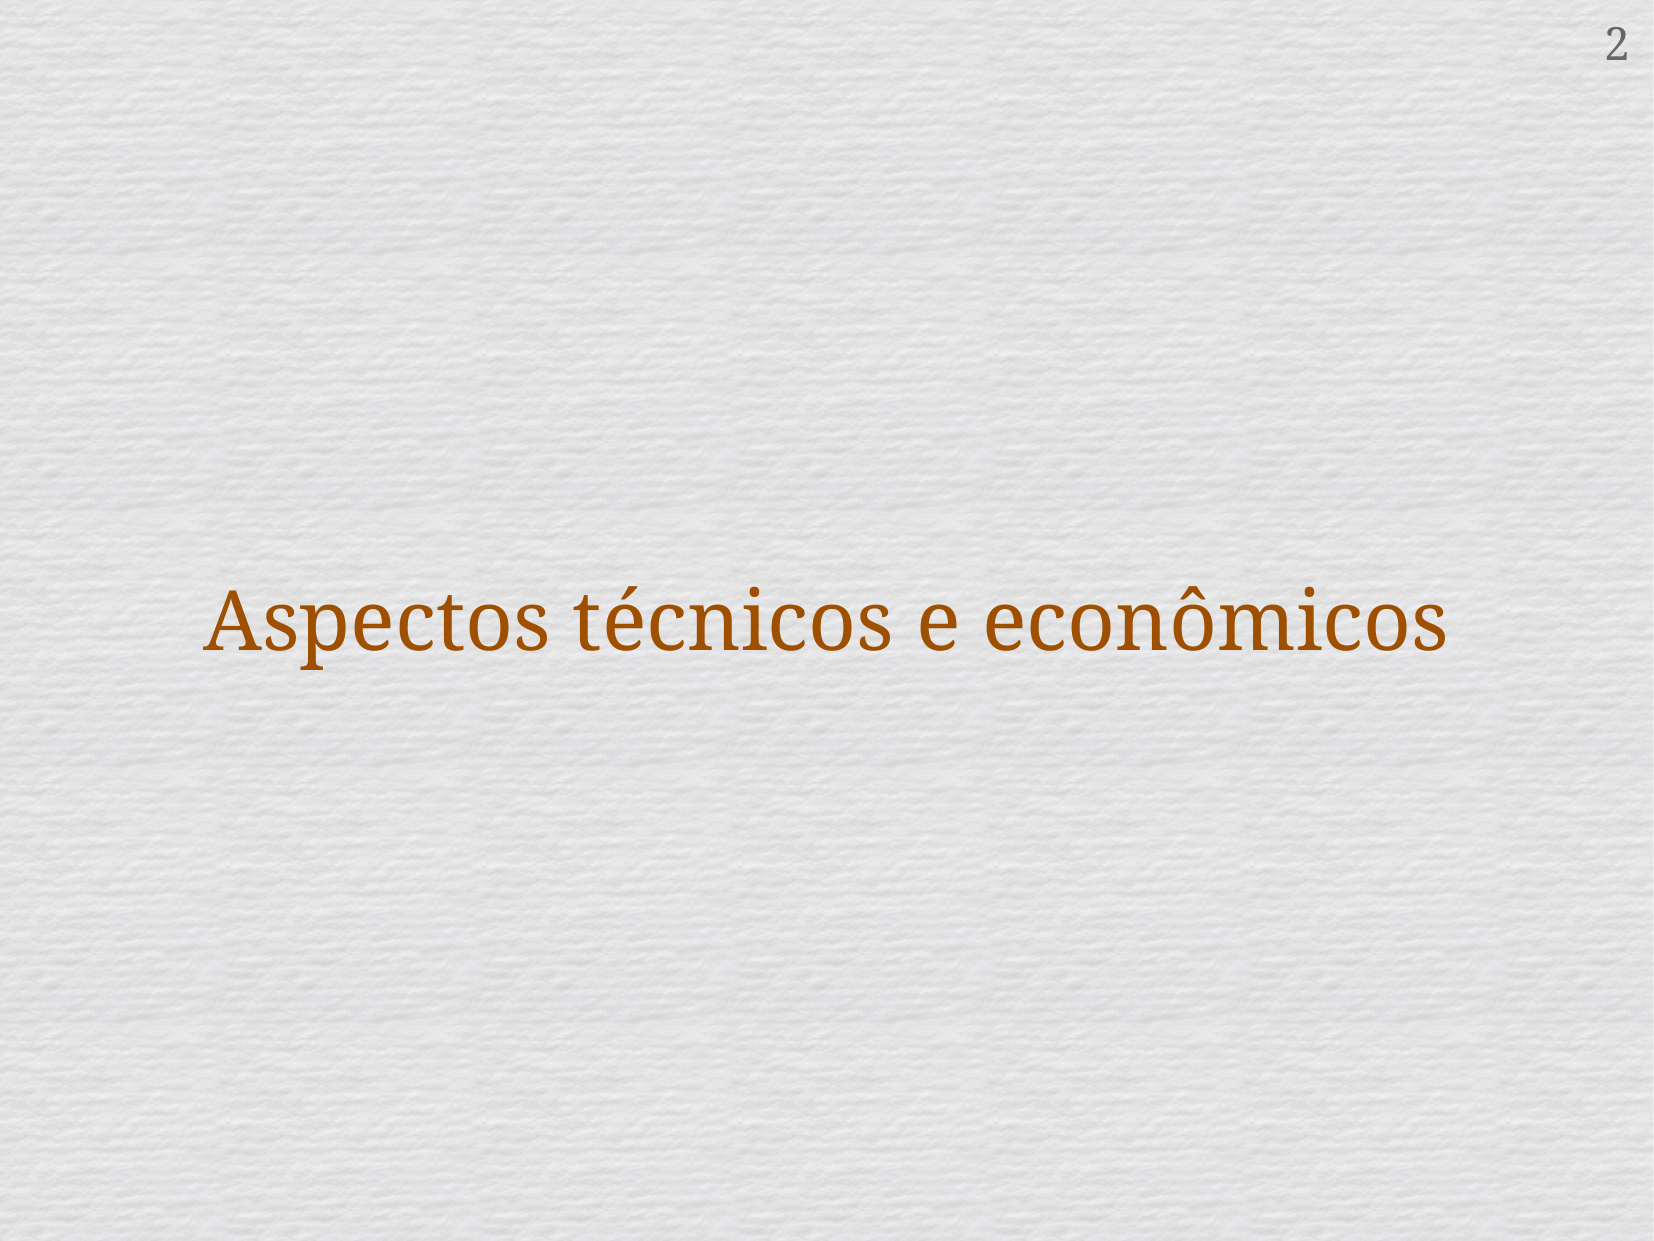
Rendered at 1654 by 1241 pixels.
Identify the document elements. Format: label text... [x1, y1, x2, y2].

picture [0, 0, 1654, 1241]
title Aspectos técnicos e econômicos [59, 517, 1595, 723]
